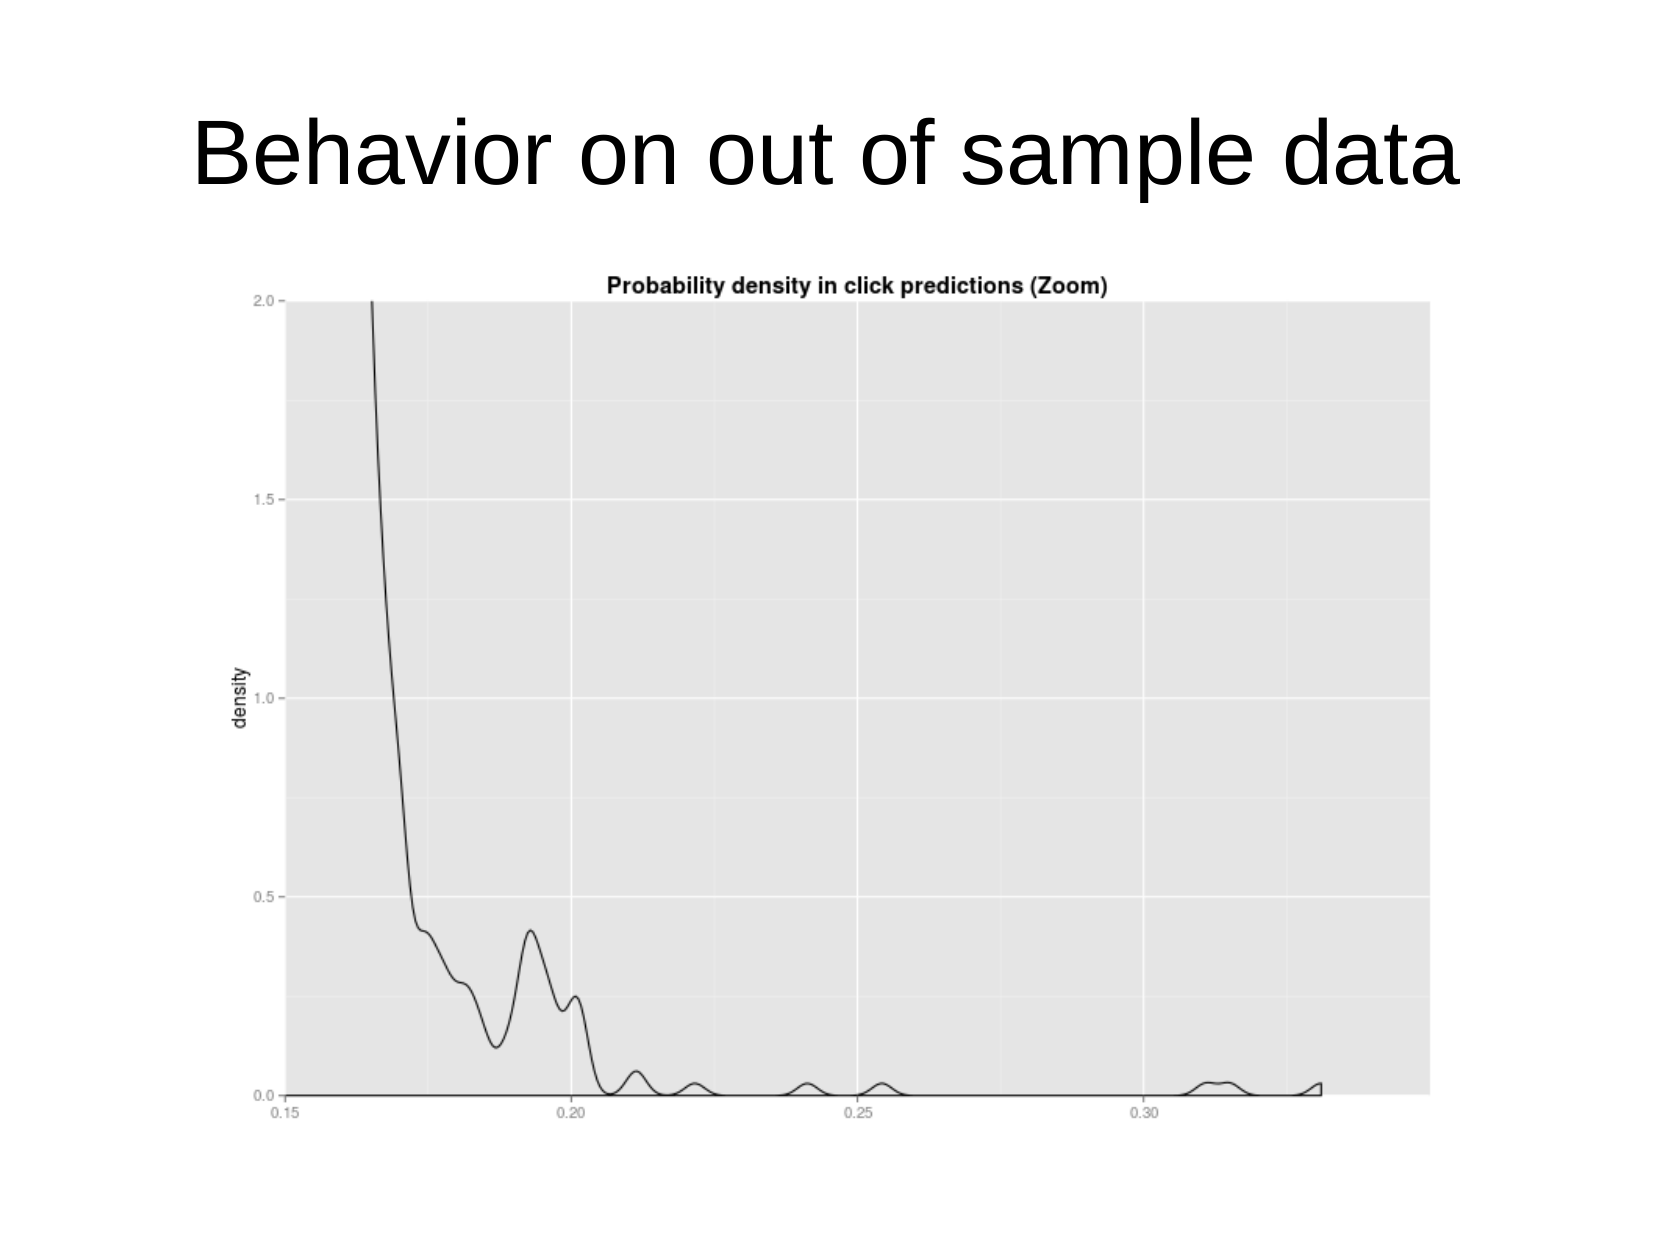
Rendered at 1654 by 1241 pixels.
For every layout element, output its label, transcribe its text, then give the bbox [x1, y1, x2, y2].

title Behavior on out of sample data [82, 49, 1571, 257]
picture [210, 239, 1460, 1148]
